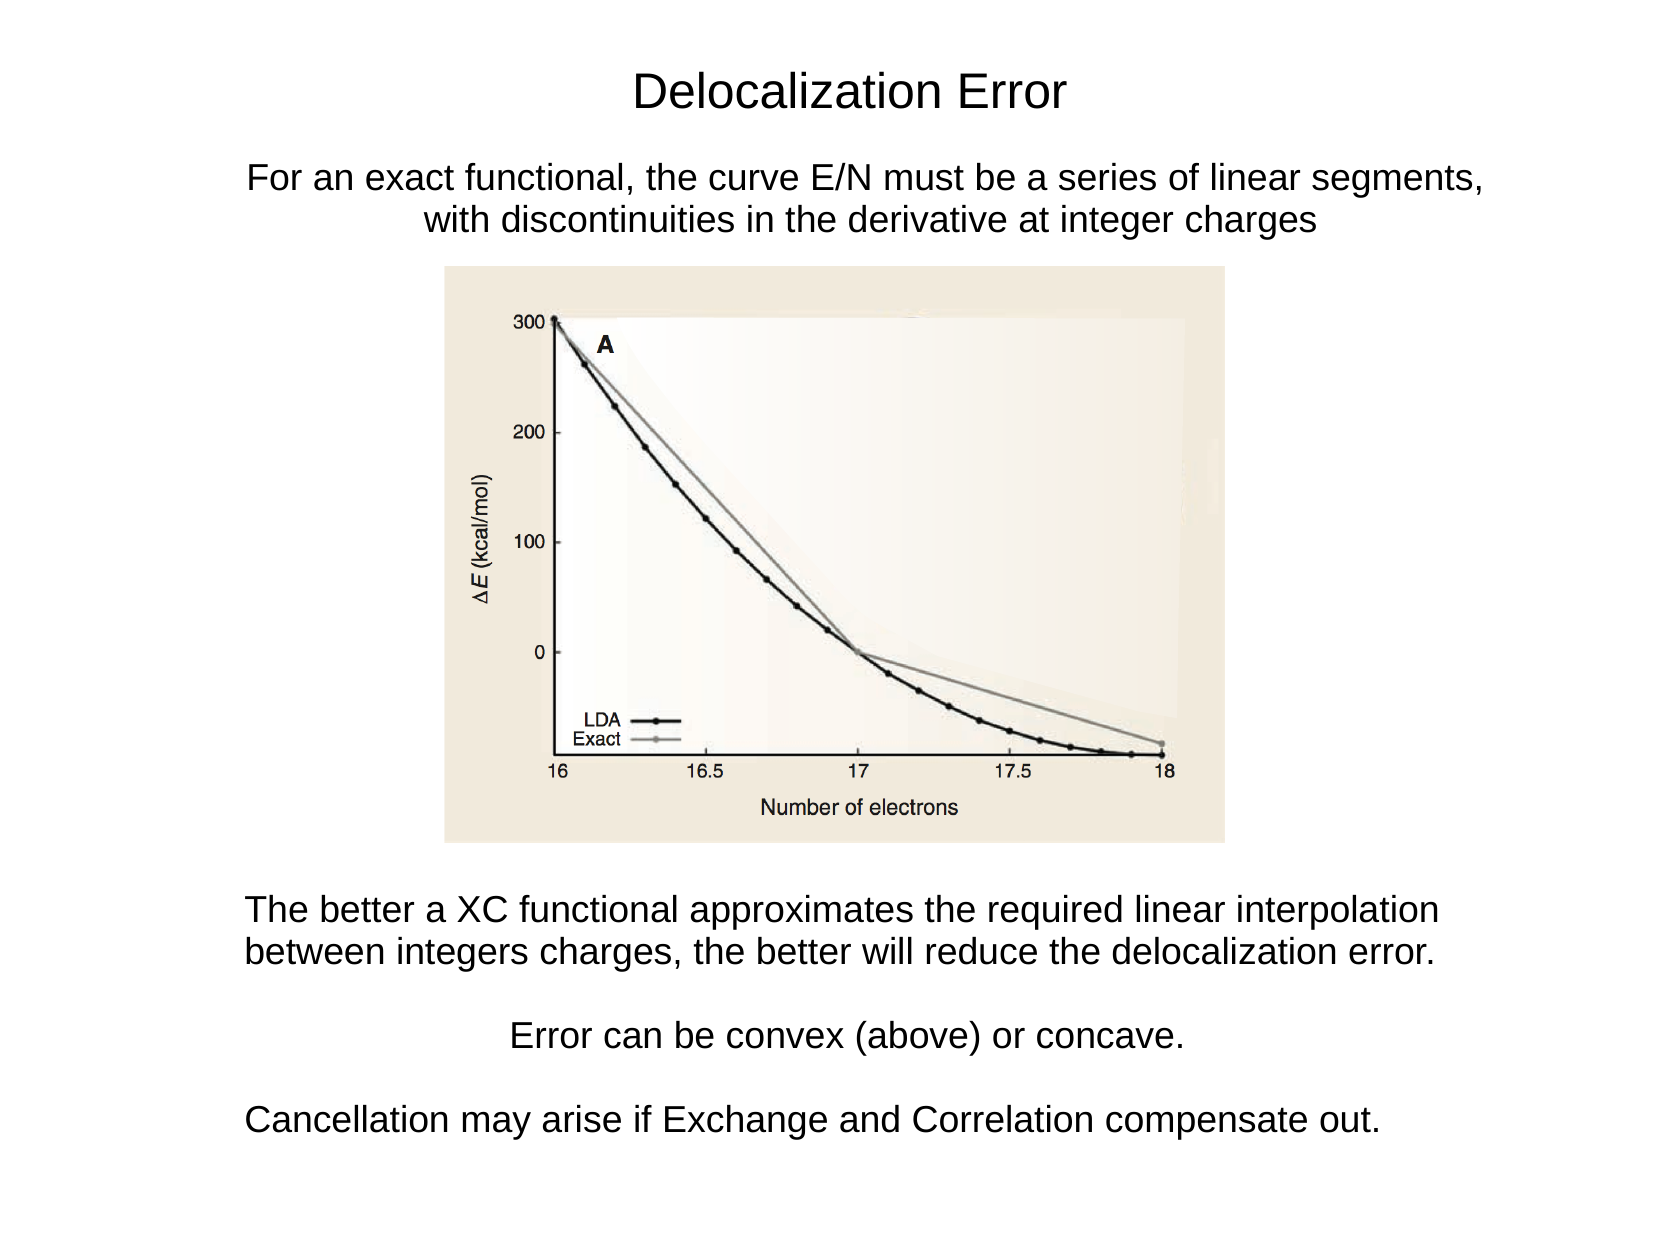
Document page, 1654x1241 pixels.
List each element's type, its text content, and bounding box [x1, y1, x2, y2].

picture [444, 266, 1225, 843]
text_box The better a XC functional approximates the required linear interpolation between integers charges, the better will reduce the delocalization error. Error can be convex (above) or concave. Cancellation may arise if Exchange and Correlation compensate out. [229, 881, 1469, 1149]
text_box Delocalization Error [617, 55, 1084, 127]
text_box For an exact functional, the curve E/N must be a series of linear segments, with discontinuities in the derivative at integer charges [231, 148, 1512, 248]
text_box [616, 317, 1186, 719]
